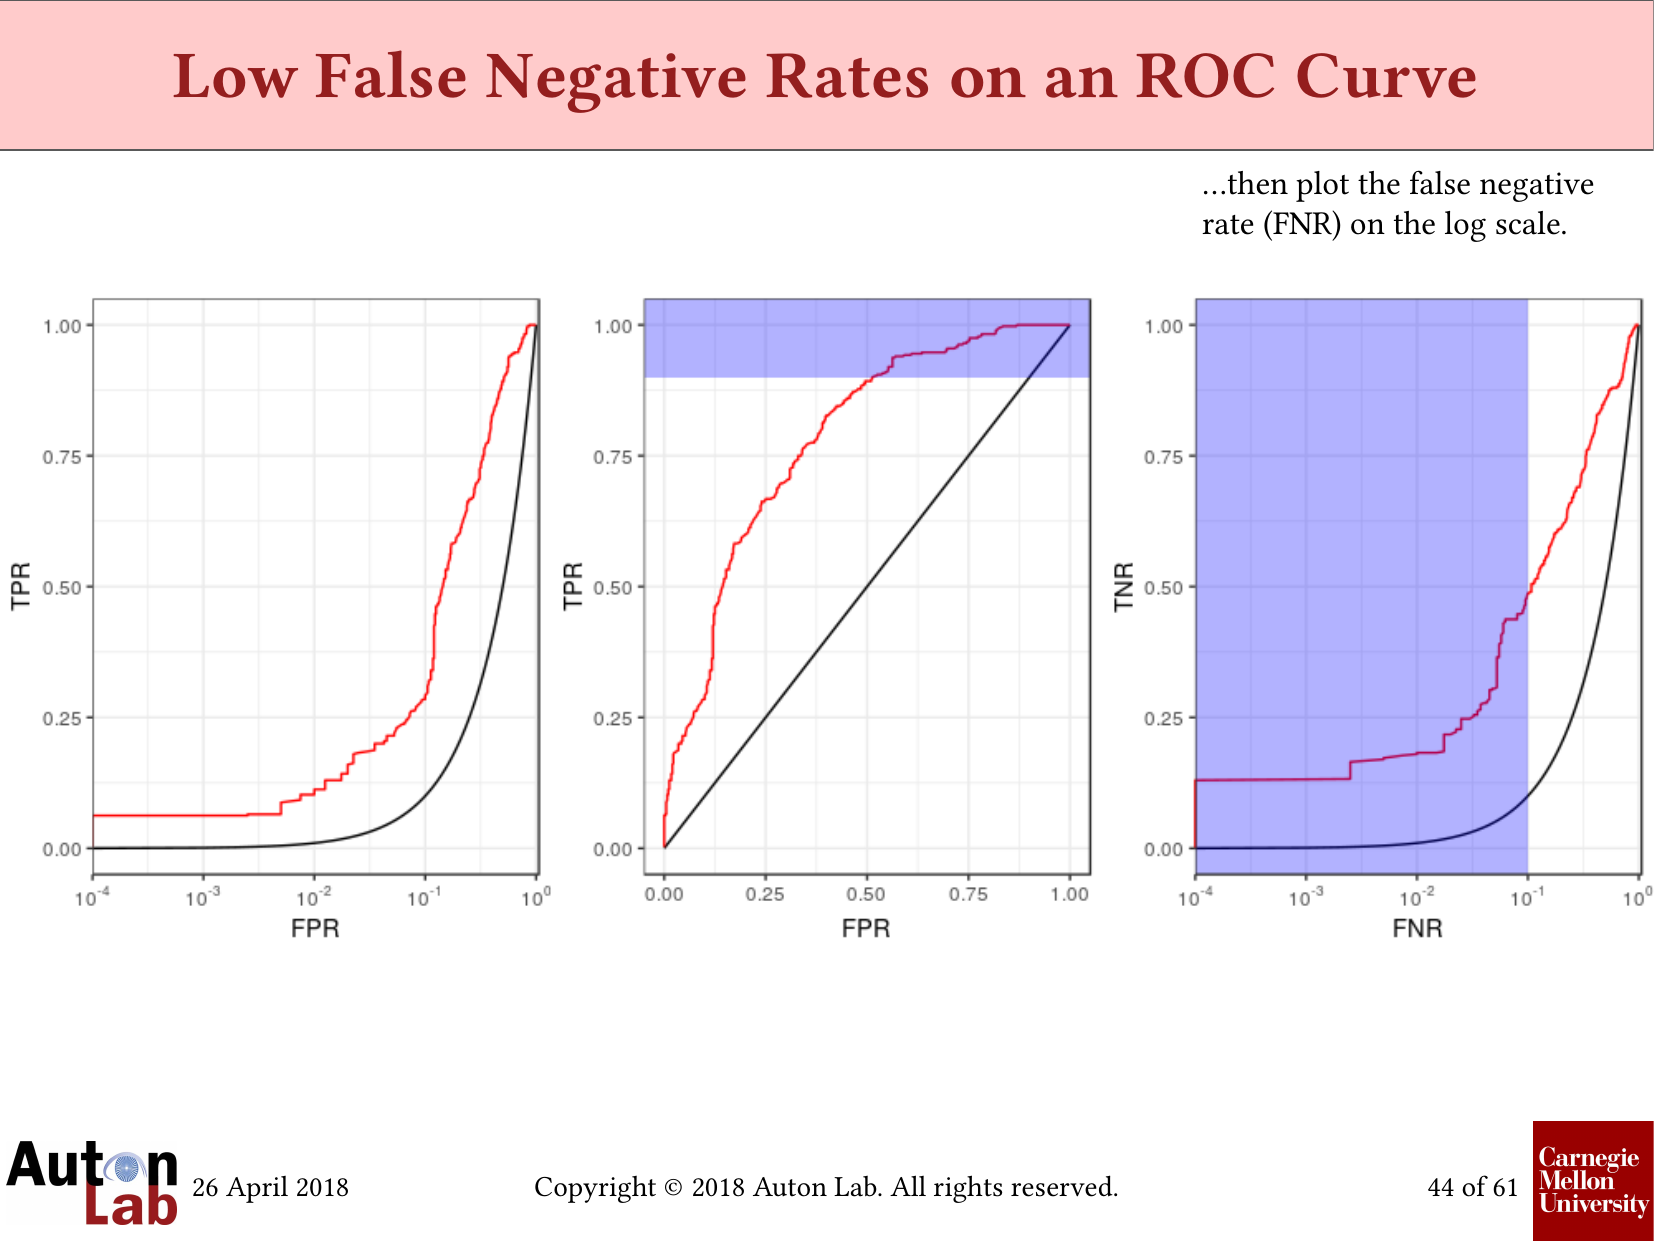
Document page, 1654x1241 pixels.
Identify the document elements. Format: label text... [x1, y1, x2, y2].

text_box …then plot the false negative rate (FNR) on the log scale. [1187, 145, 1650, 279]
picture [1533, 1121, 1654, 1241]
picture [0, 287, 1654, 949]
title Low False Negative Rates on an ROC Curve [14, 2, 1640, 151]
picture [6, 1141, 177, 1225]
